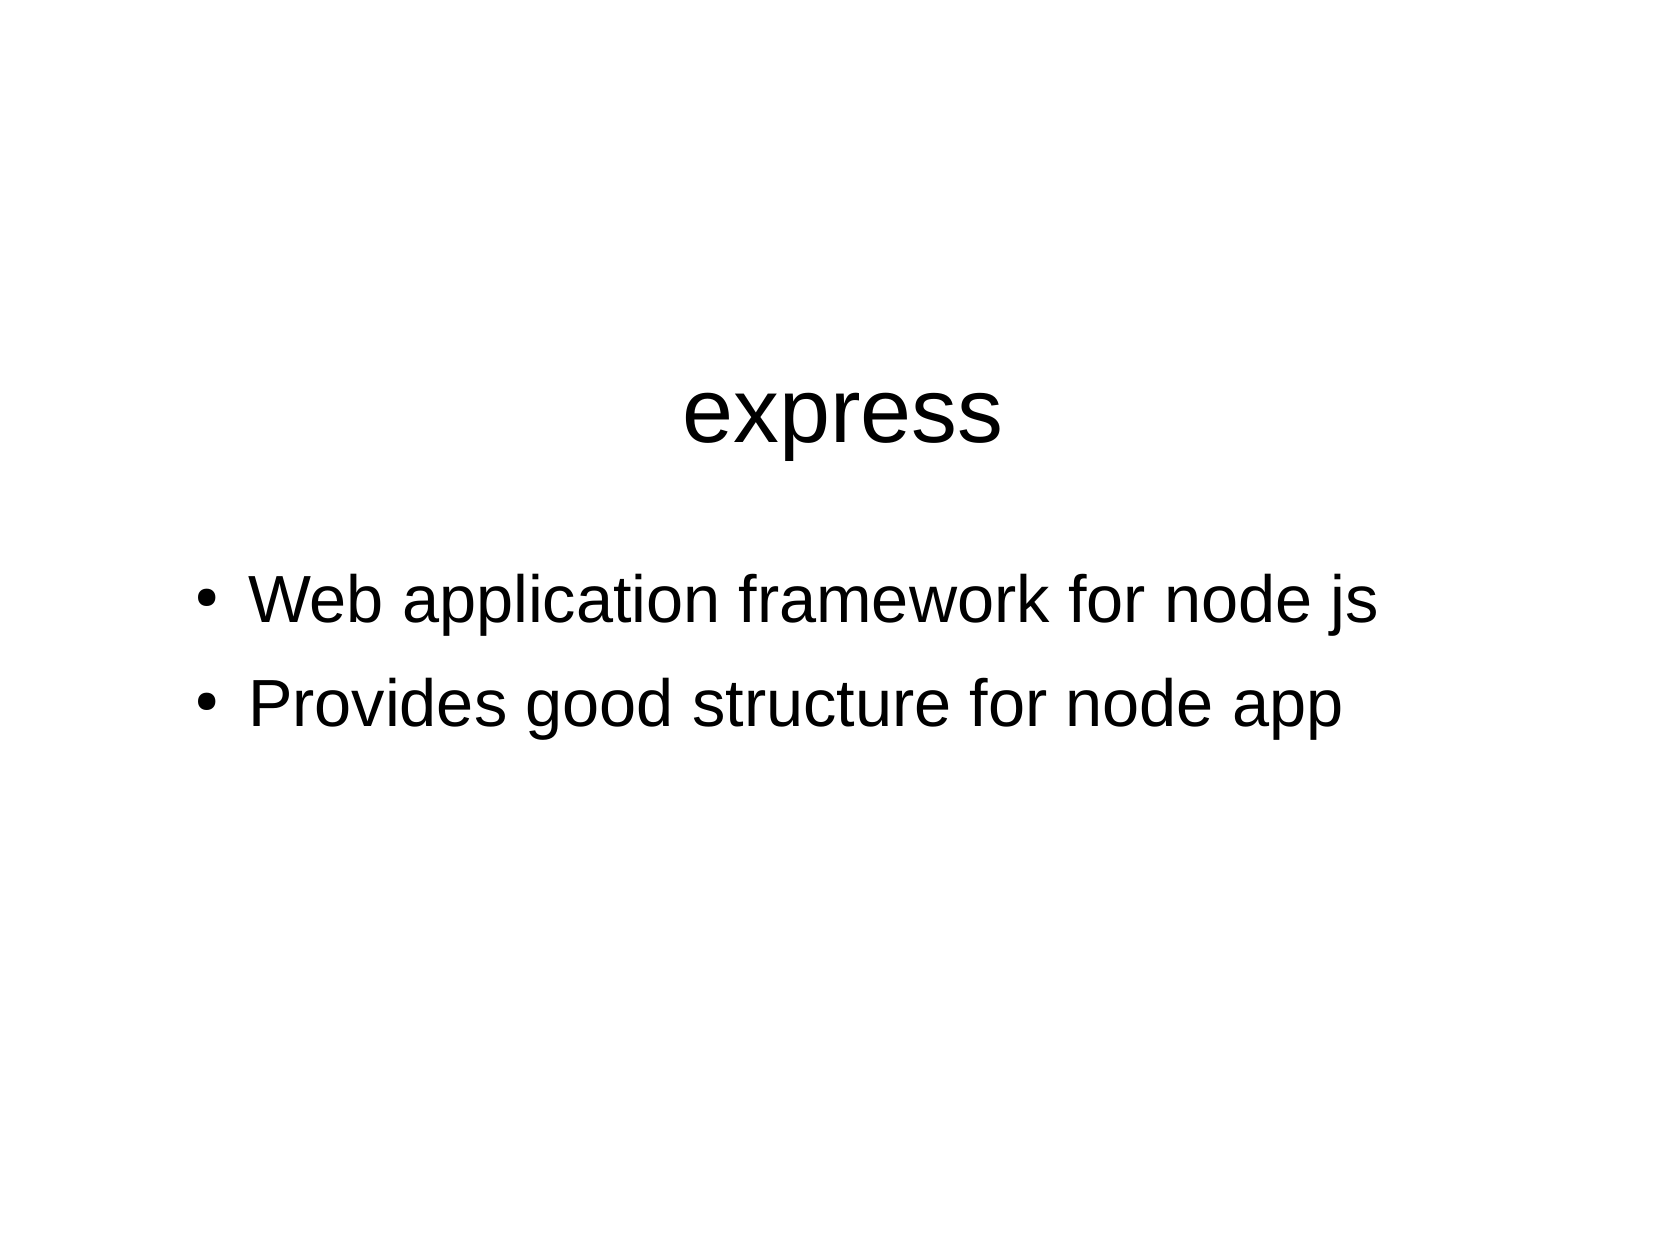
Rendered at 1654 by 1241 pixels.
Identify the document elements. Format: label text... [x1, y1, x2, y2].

list Web application framework for node js Provides good structure for node app [177, 561, 1382, 910]
title express [82, 307, 1571, 515]
